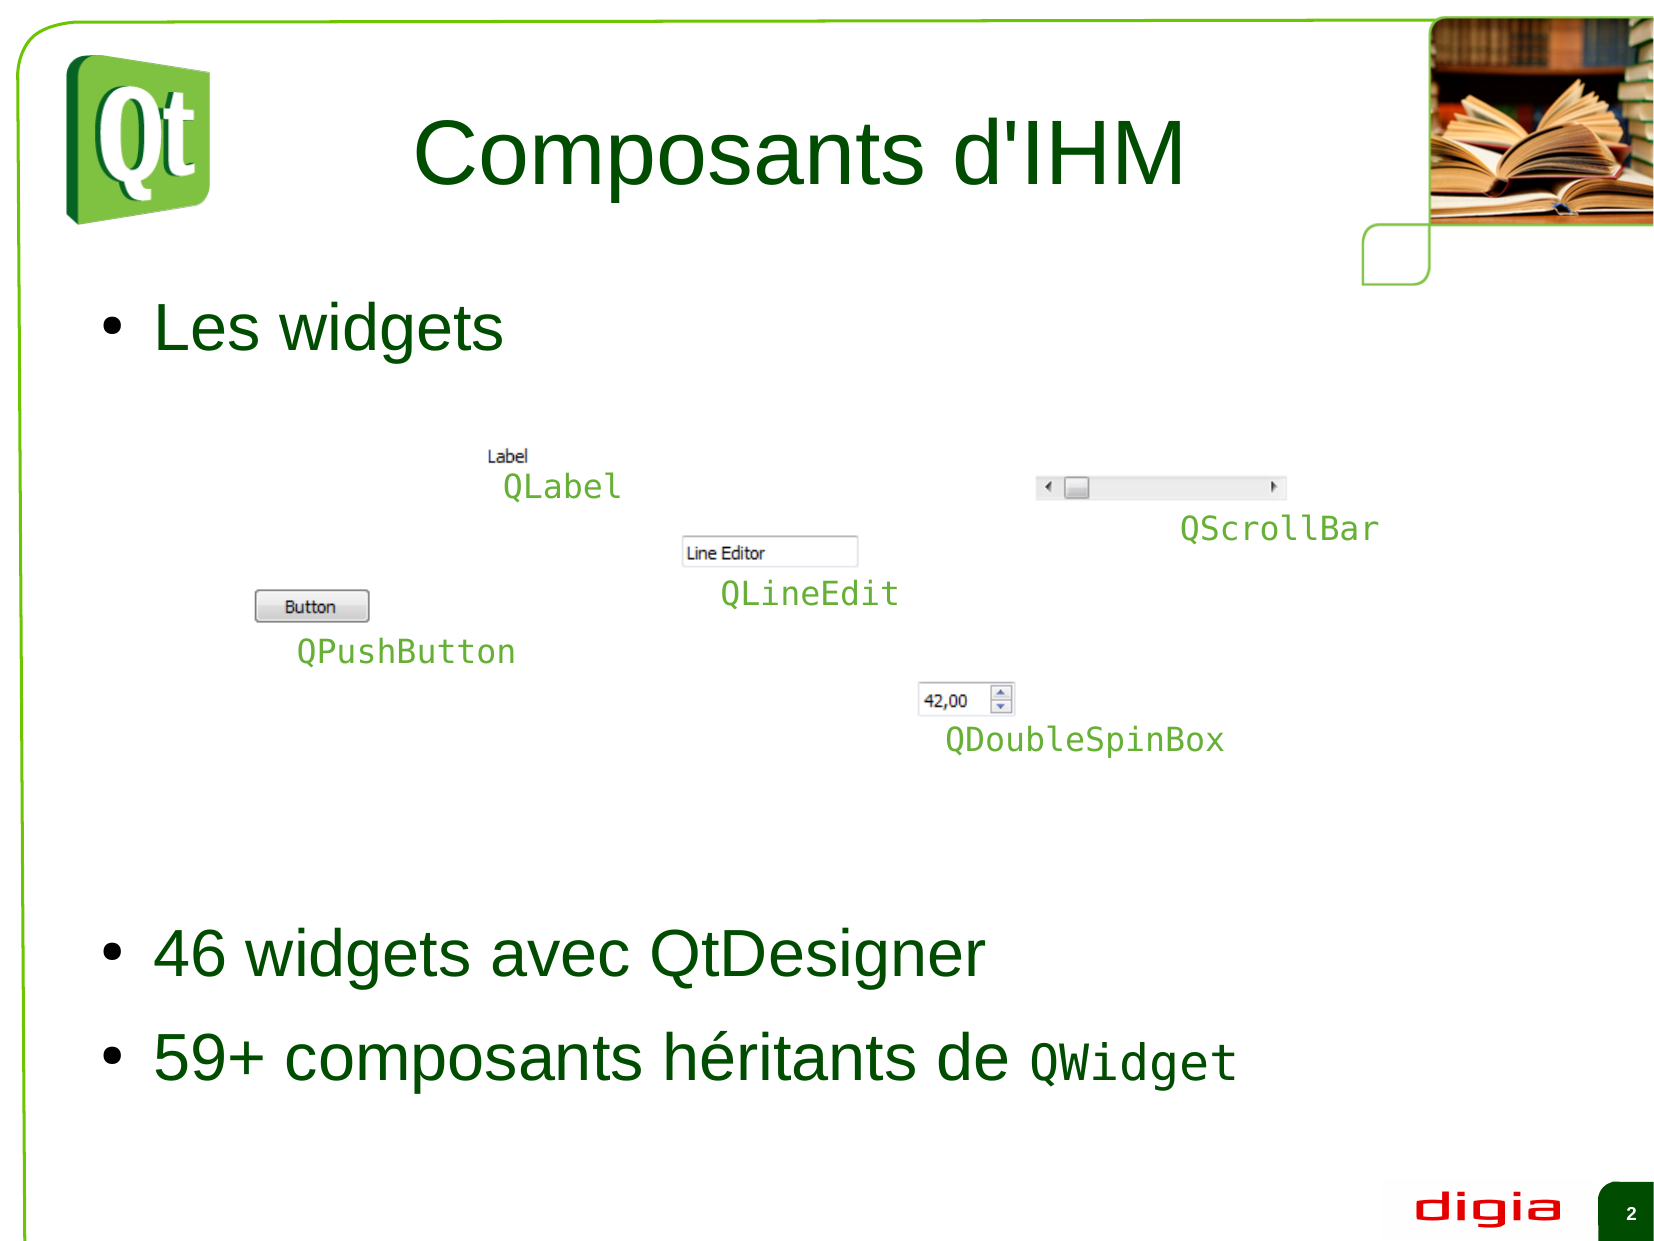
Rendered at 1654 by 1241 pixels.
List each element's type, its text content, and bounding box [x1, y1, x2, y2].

picture [486, 442, 532, 468]
picture [1033, 472, 1292, 504]
picture [252, 585, 373, 626]
picture [679, 531, 862, 571]
list Les widgets 46 widgets avec QtDesigner 59+ composants héritants de QWidget [82, 290, 1571, 1096]
text_box QScrollBar [1164, 501, 1395, 556]
picture [1338, 5, 1654, 306]
picture [1380, 1179, 1596, 1241]
text_box QLineEdit [705, 566, 916, 621]
text_box QPushButton [281, 625, 532, 680]
text_box QLabel [488, 460, 638, 514]
title Composants d'IHM [263, 49, 1338, 257]
picture [915, 679, 1019, 720]
text_box QDoubleSpinBox [930, 713, 1241, 768]
picture [66, 55, 210, 225]
